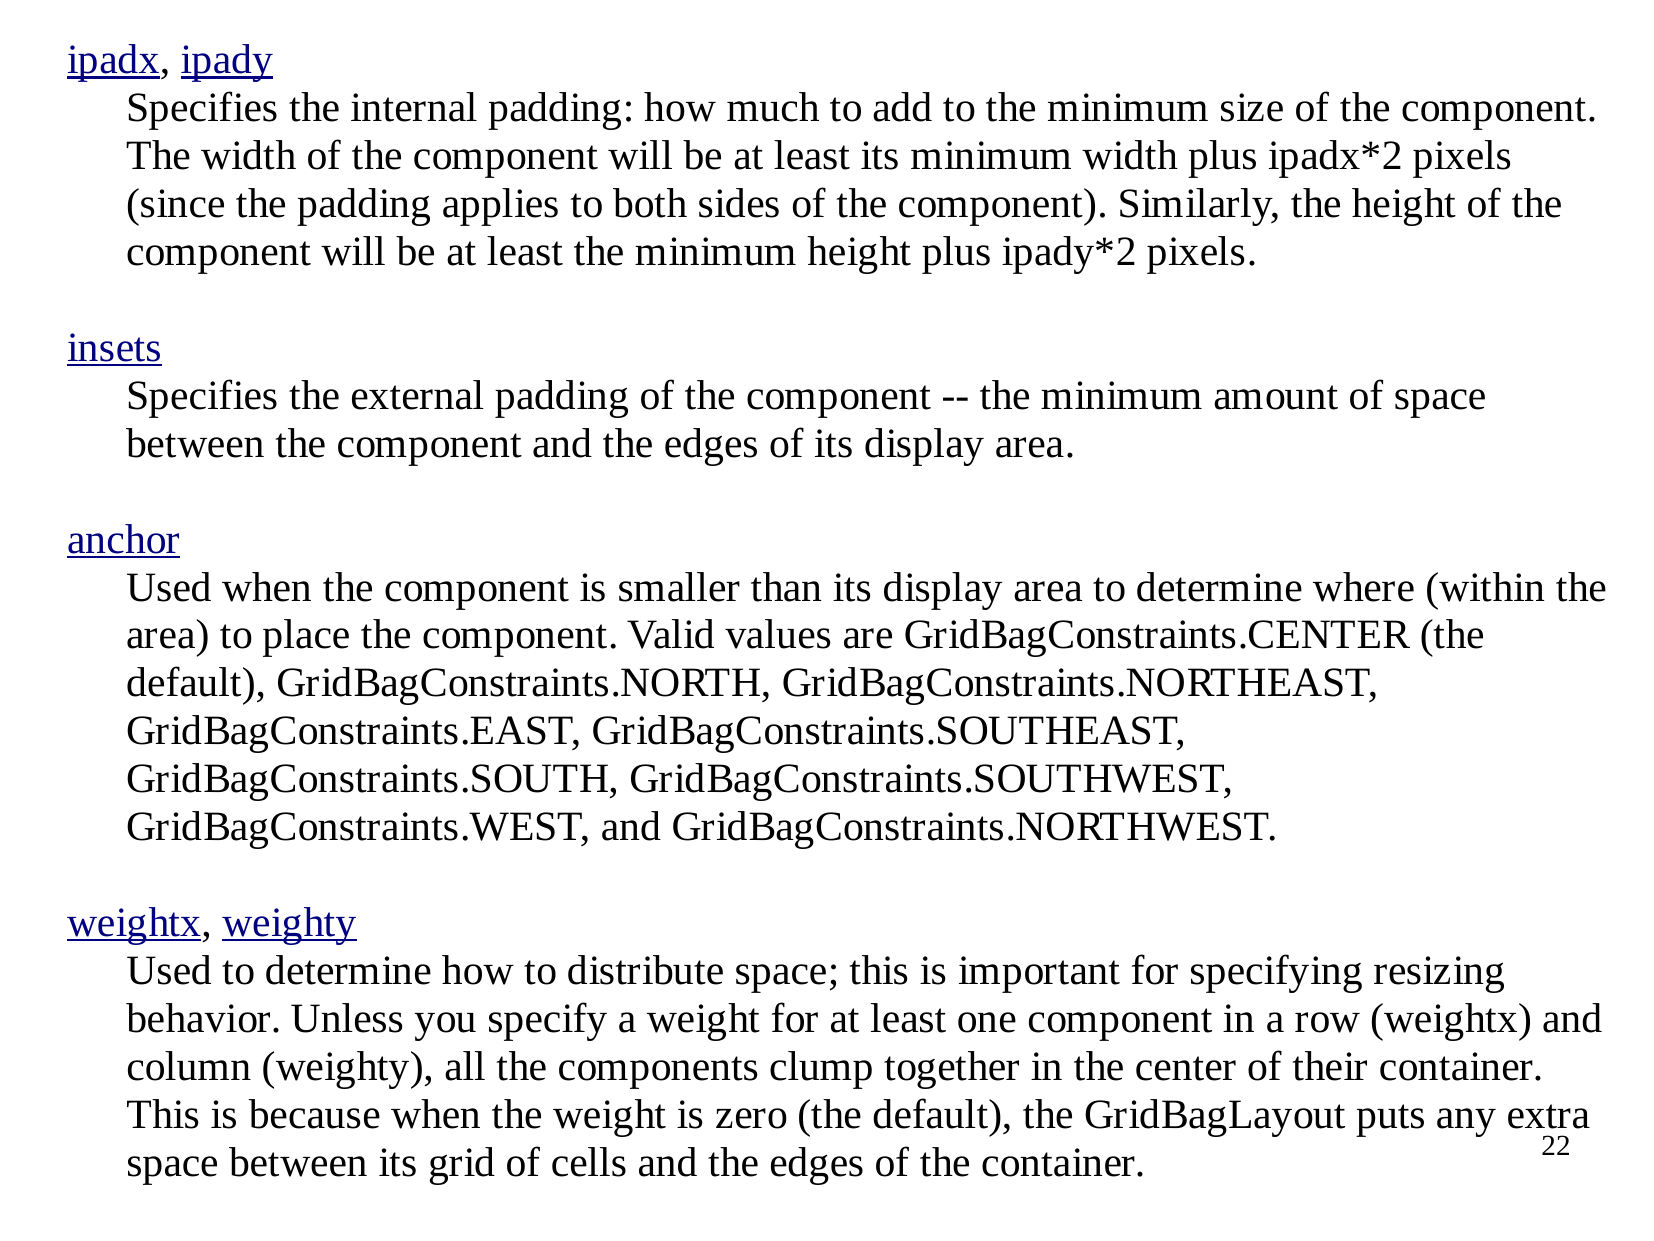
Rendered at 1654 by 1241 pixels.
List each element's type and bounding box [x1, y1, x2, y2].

chart [65, 34, 1608, 1214]
